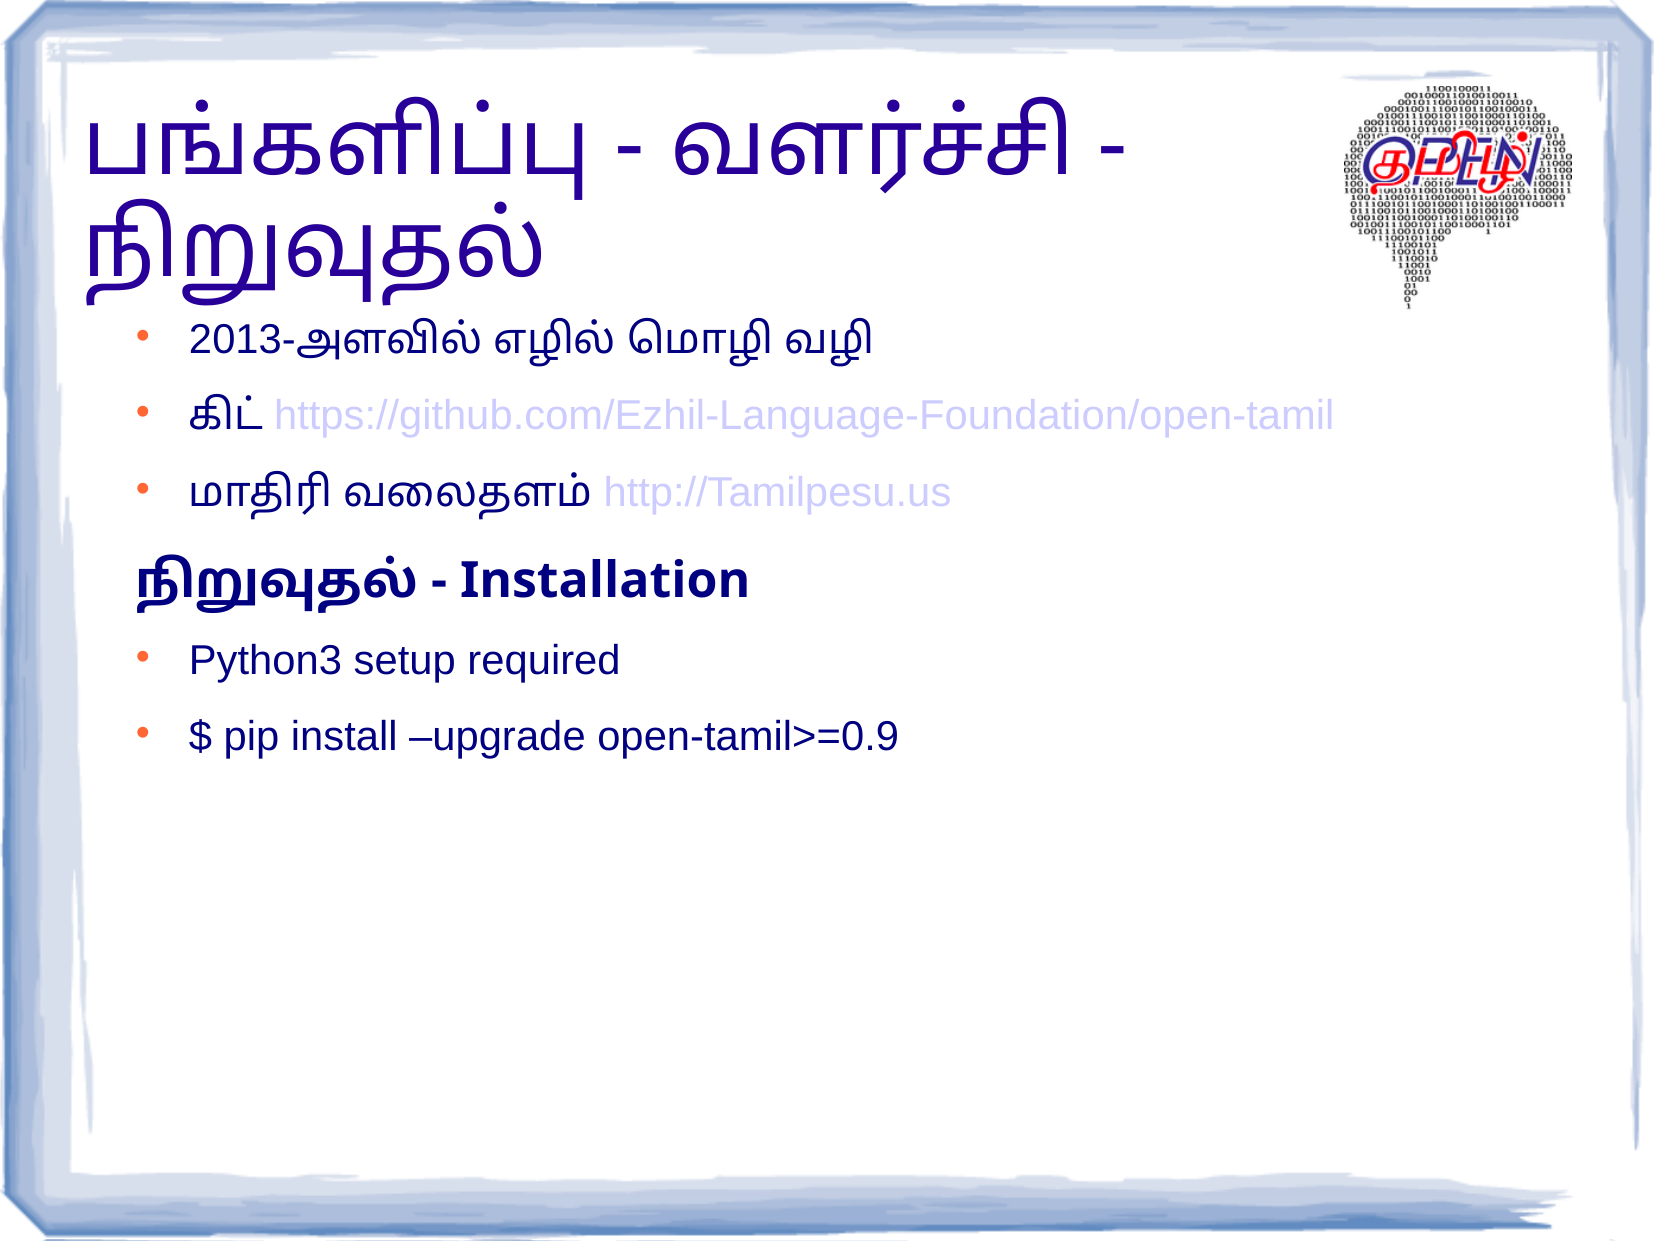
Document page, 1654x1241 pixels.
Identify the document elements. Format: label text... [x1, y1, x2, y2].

title பங்களிப்பு - வளர்ச்சி - நிறுவுதல் [82, 88, 1344, 296]
list 2013-அளவில் எழில் மொழி வழி கிட் https://github.com/Ezhil-Language-Foundation/open-tamil மாதிரி வலைதளம் http://Tamilpesu.us நிறுவுதல் - Installation Python3 setup required $ pip install –upgrade open-tamil>=0.9 [118, 313, 1542, 1028]
picture [0, 0, 1654, 1241]
